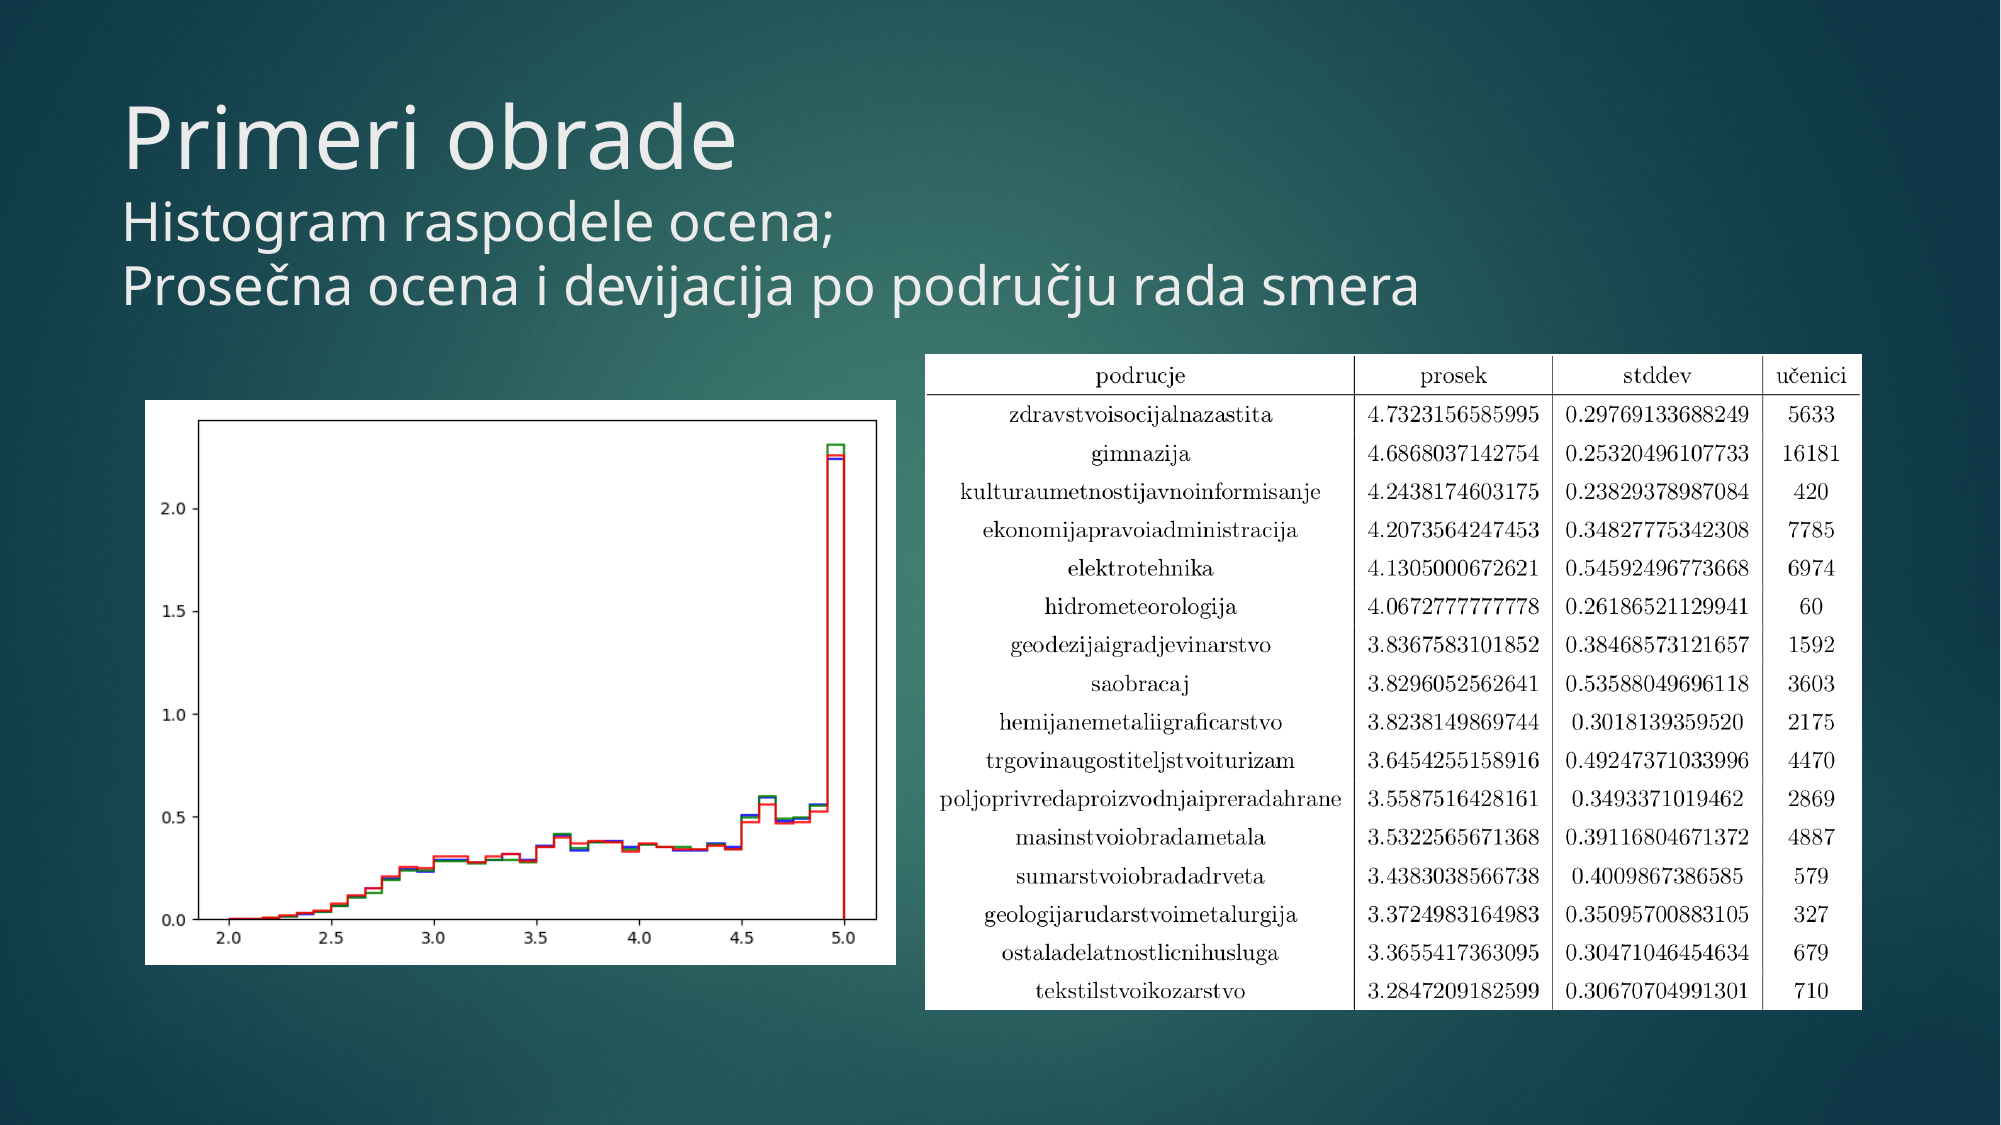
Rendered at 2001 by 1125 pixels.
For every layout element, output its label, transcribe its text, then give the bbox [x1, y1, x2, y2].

picture [145, 400, 896, 965]
title Primeri obrade Histogram raspodele ocena; Prosečna ocena i devijacija po području rada smera [106, 74, 1649, 305]
picture [925, 354, 1862, 1010]
